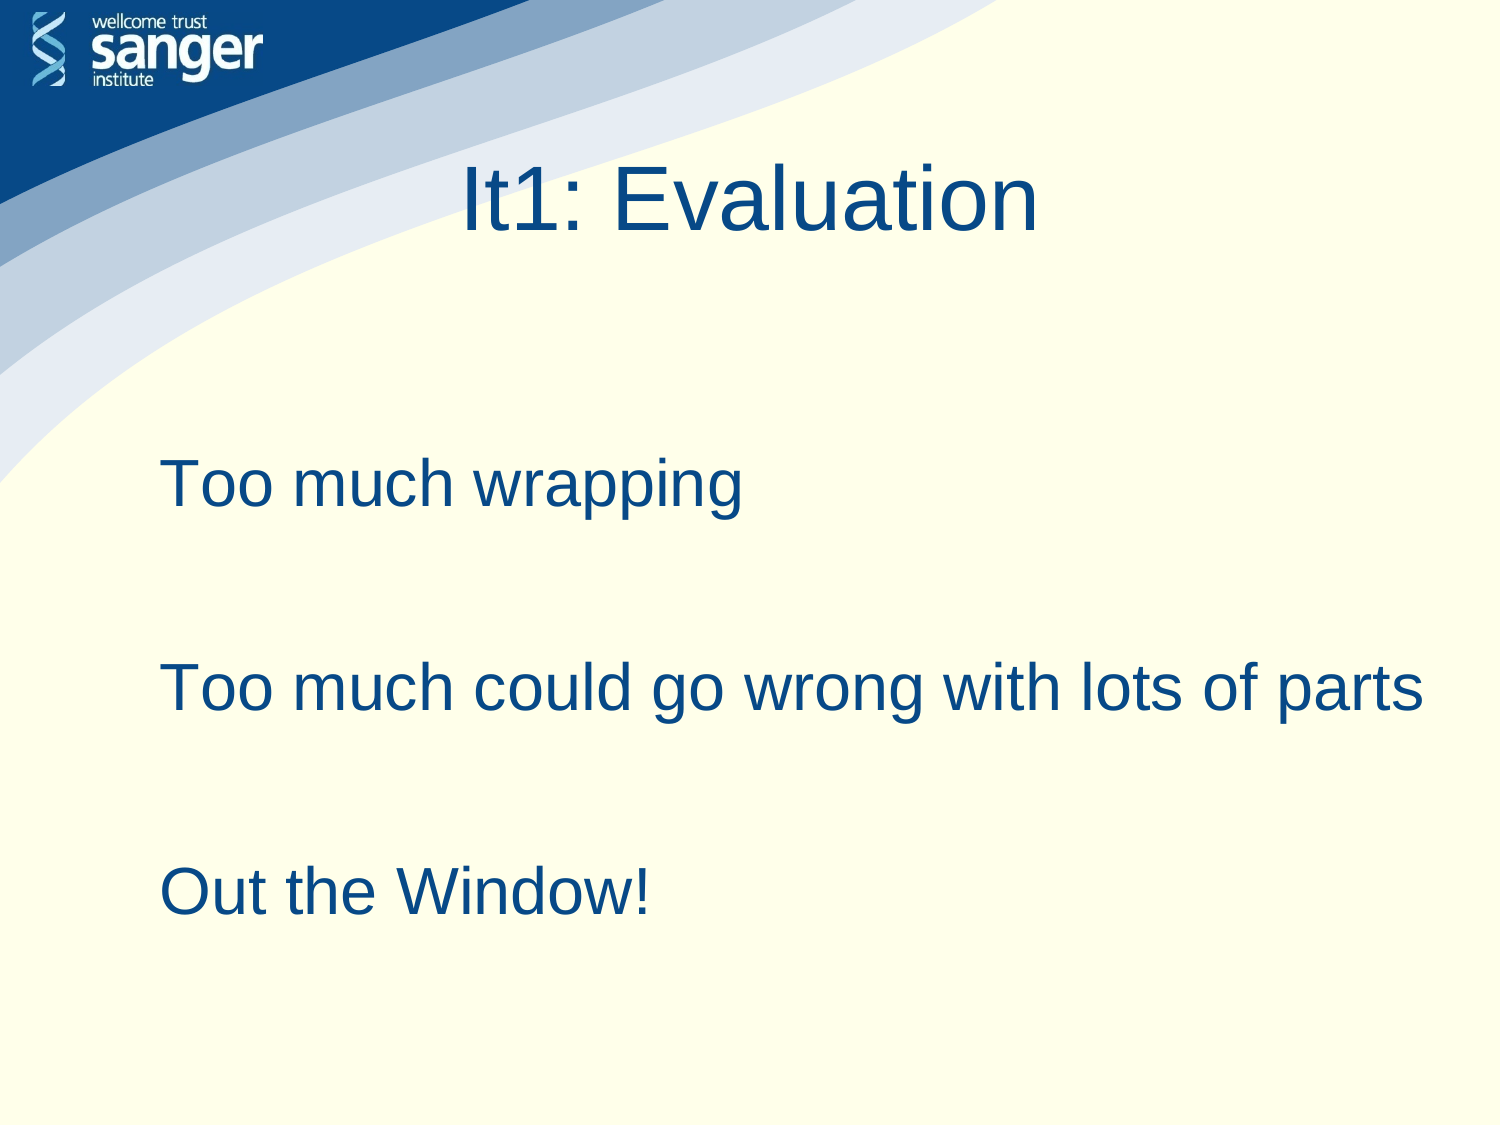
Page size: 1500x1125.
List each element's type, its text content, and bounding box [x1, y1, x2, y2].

picture [12, 12, 263, 86]
list Too much wrapping Too much could go wrong with lots of parts Out the Window! [88, 324, 1447, 1001]
title It1: Evaluation [112, 75, 1388, 312]
